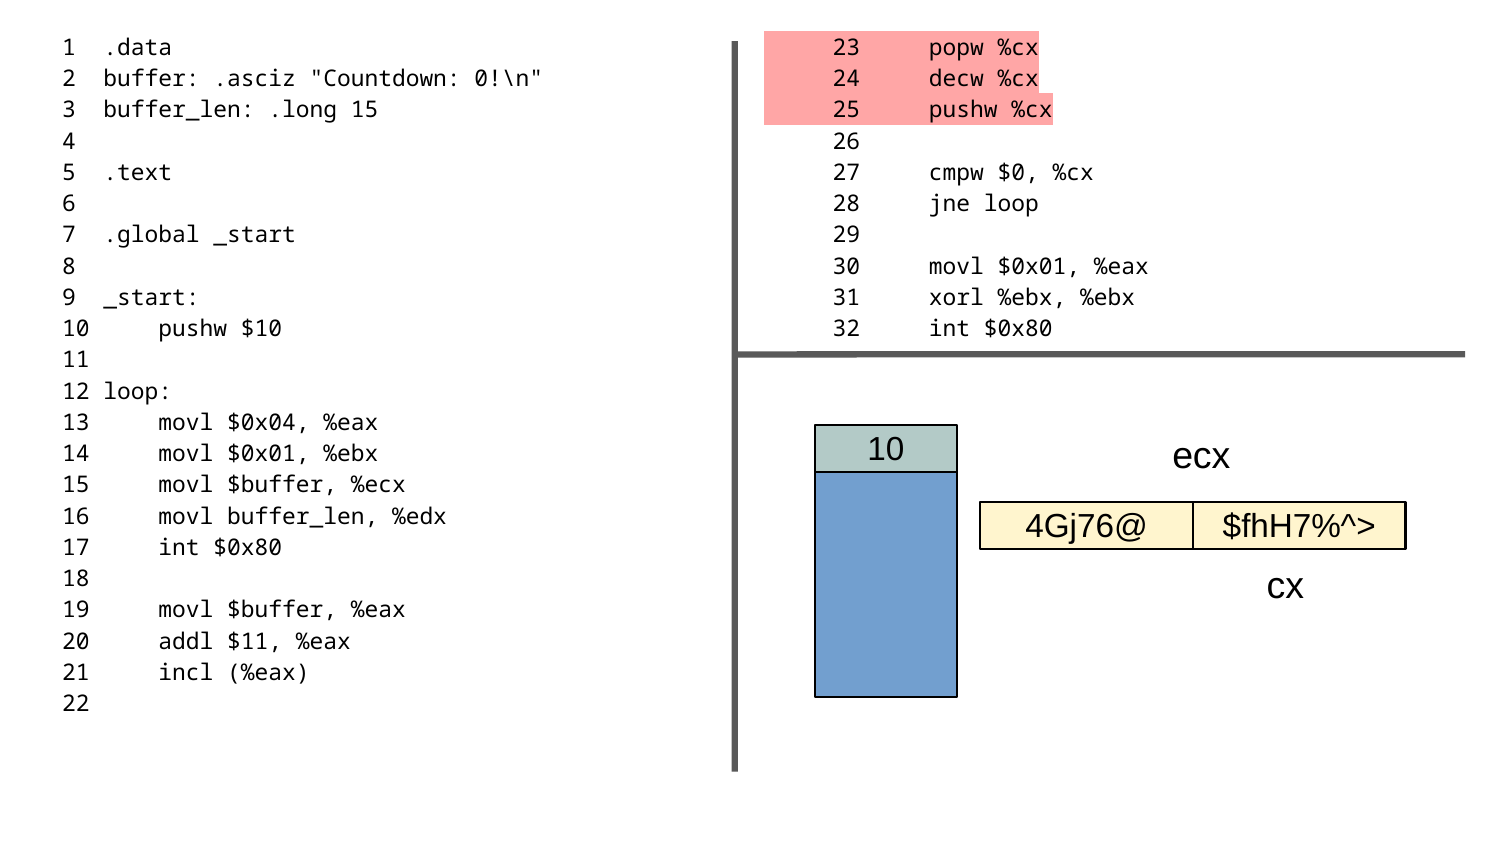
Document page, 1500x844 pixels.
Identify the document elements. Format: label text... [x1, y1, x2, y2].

text_box $fhH7%^> [1193, 501, 1406, 550]
text_box cx [1251, 557, 1320, 615]
text_box 23 popw %cx 24 decw %cx 25 pushw %cx 26 27 cmpw $0, %cx 28 jne loop 29 30 movl $0x01, %eax 31 xorl %ebx, %ebx 32 int $0x80 [749, 23, 1164, 351]
text_box 4Gj76@ [980, 501, 1193, 550]
text_box ecx [1157, 427, 1264, 527]
text_box [814, 473, 957, 697]
text_box 10 [814, 425, 957, 473]
text_box 1 .data 2 buffer: .asciz "Countdown: 0!\n" 3 buffer_len: .long 15 4 5 .text 6 7 .global _start 8 9 _start: 10 pushw $10 11 12 loop: 13 movl $0x04, %eax 14 movl $0x01, %ebx 15 movl $buffer, %ecx 16 movl buffer_len, %edx 17 int $0x80 18 19 movl $buffer, %eax 20 addl $11, %eax 21 incl (%eax) 22 [47, 23, 559, 735]
